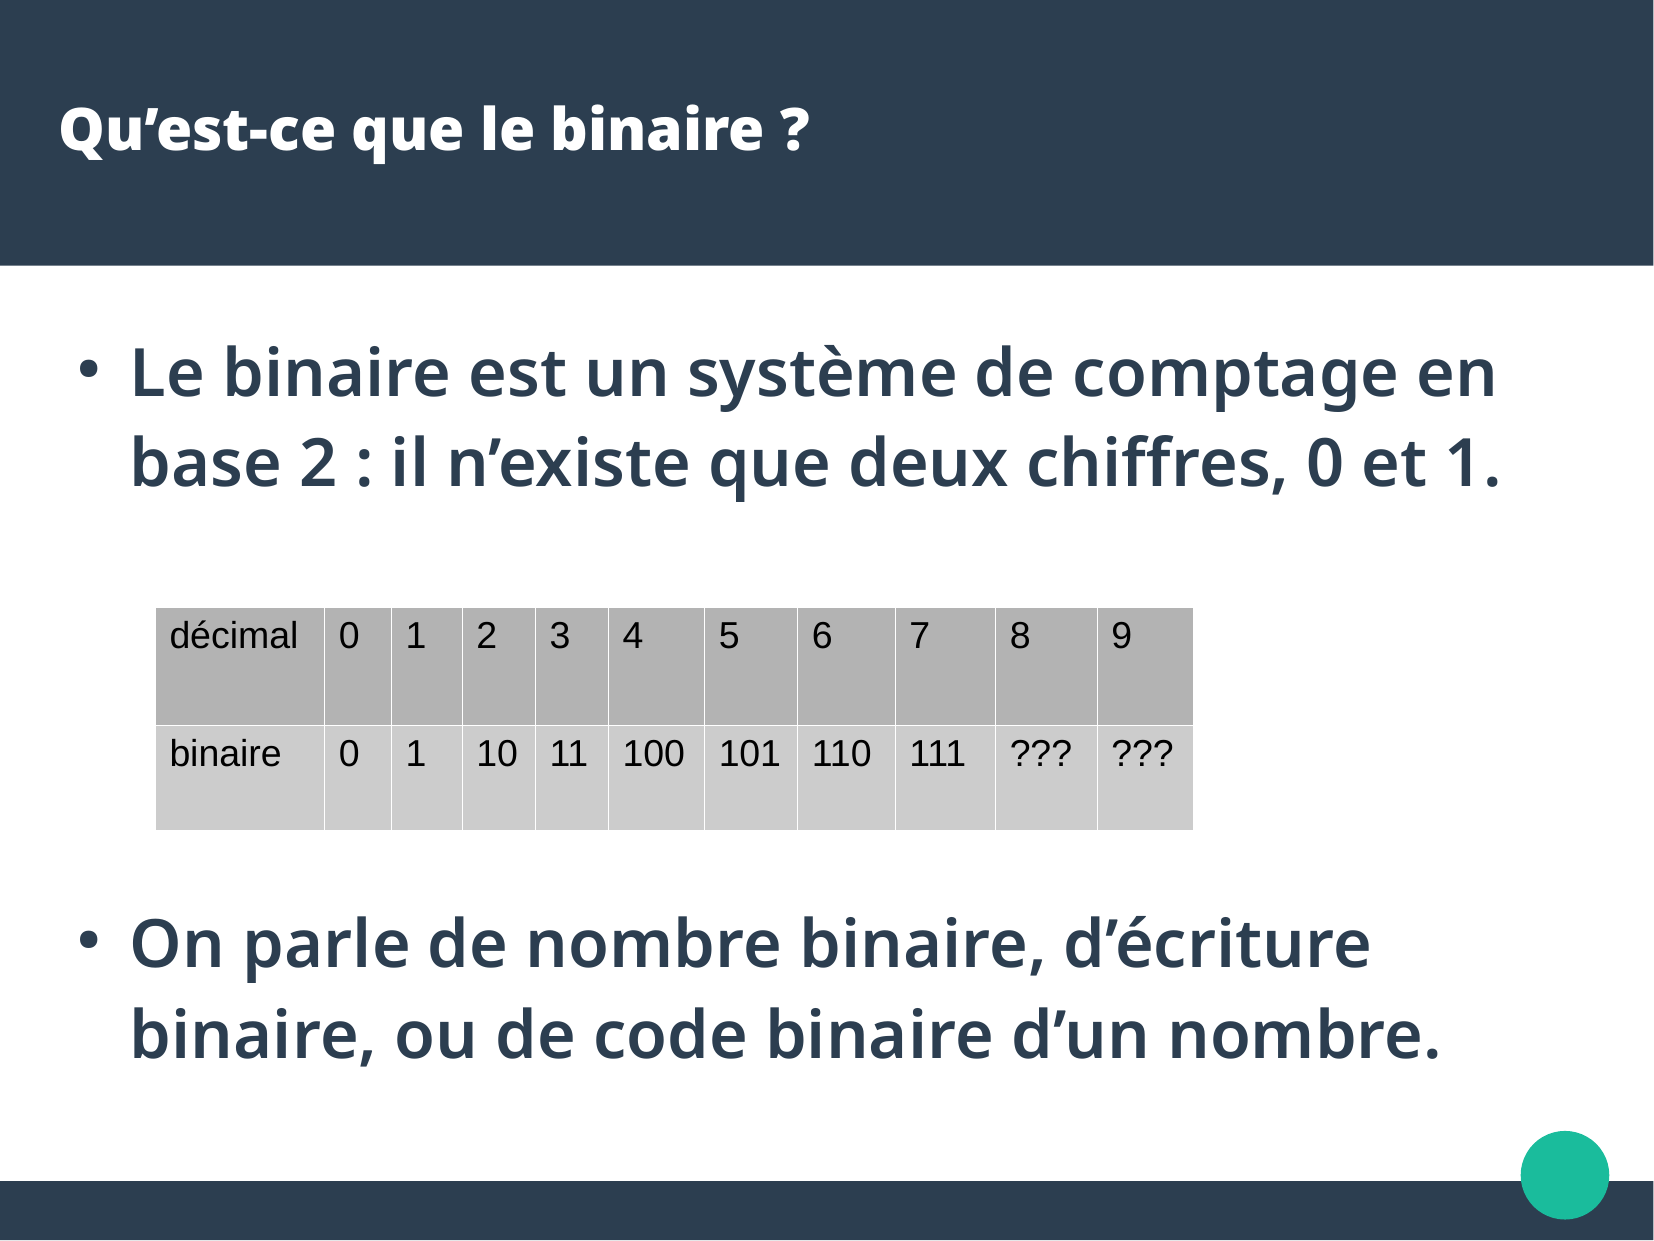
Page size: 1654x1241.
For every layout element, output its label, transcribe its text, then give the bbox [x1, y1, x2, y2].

table_header 2 [463, 608, 535, 725]
title Qu’est-ce que le binaire ? [59, 49, 1595, 207]
table_header 6 [798, 608, 895, 725]
table_header décimal [156, 608, 324, 725]
table_header 8 [996, 608, 1097, 725]
table_header 9 [1098, 608, 1193, 725]
table_cell 101 [705, 726, 797, 830]
list Le binaire est un système de comptage en base 2 : il n’existe que deux chiffres, 0 et 1. On parle de nombre binaire, d’écriture binaire, ou de code binaire d’un nombre. [59, 324, 1595, 1152]
table_header 4 [609, 608, 704, 725]
table_cell 0 [325, 726, 391, 830]
table_cell binaire [156, 726, 324, 830]
table_cell 1 [392, 726, 462, 830]
table_cell 11 [536, 726, 608, 830]
table_cell 111 [896, 726, 995, 830]
table_header 1 [392, 608, 462, 725]
table_header 0 [325, 608, 391, 725]
table_header 7 [896, 608, 995, 725]
table_cell ??? [996, 726, 1097, 830]
table_cell 110 [798, 726, 895, 830]
table_cell ??? [1098, 726, 1193, 830]
table_cell 100 [609, 726, 704, 830]
table_header 3 [536, 608, 608, 725]
table_cell 10 [463, 726, 535, 830]
table_header 5 [705, 608, 797, 725]
